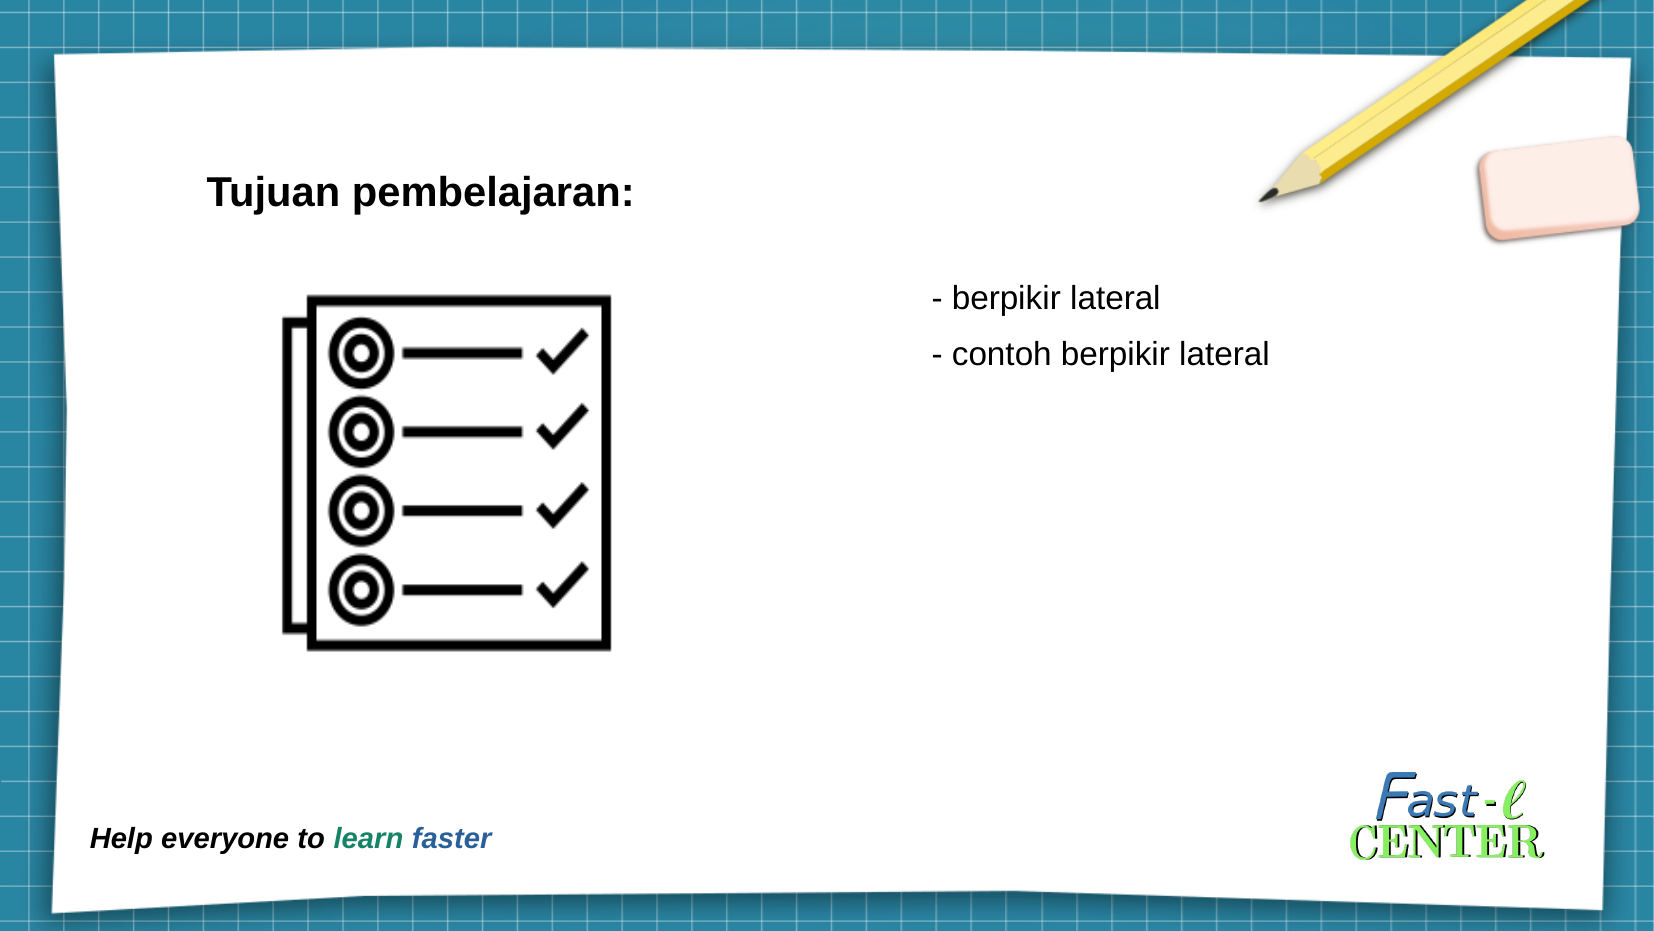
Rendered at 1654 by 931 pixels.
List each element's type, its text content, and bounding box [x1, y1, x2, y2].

text_box - berpikir lateral - contoh berpikir lateral [916, 253, 1313, 565]
picture [0, 0, 1654, 931]
text_box Help everyone to learn faster [75, 814, 507, 863]
text_box Tujuan pembelajaran: [191, 160, 676, 226]
